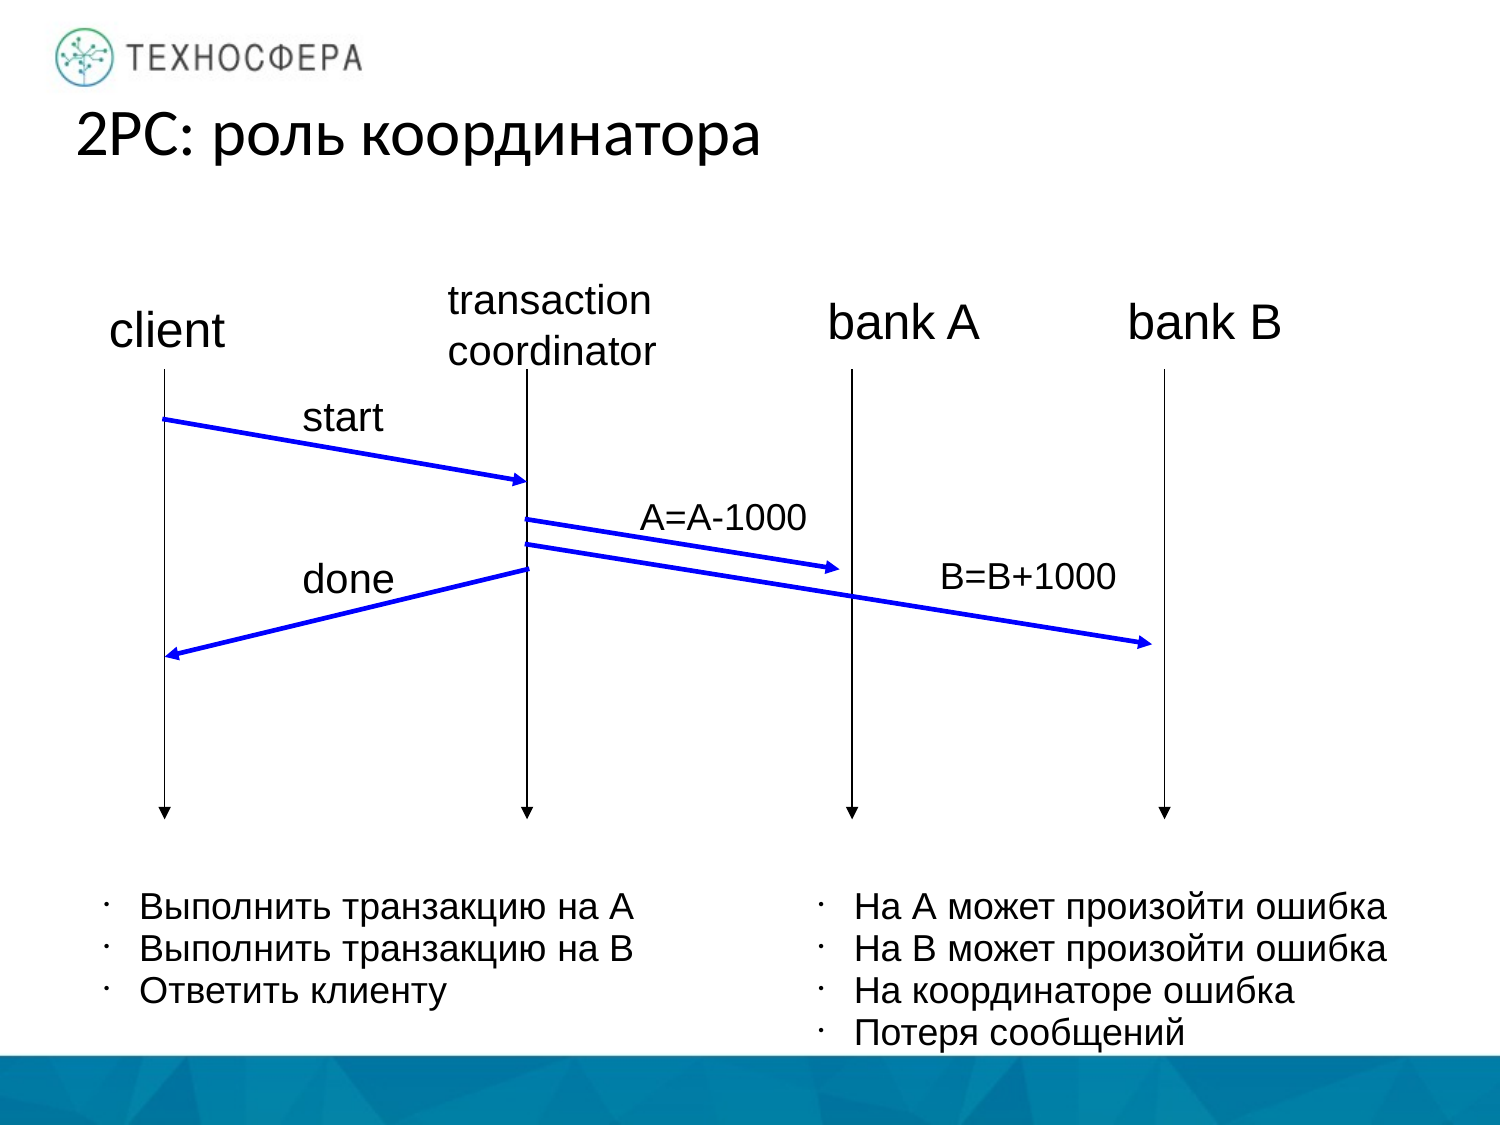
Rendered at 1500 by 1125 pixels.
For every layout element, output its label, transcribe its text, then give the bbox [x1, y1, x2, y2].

text_box bank B [1077, 281, 1298, 358]
title 2PC: роль координатора [75, 45, 1425, 233]
text_box client [58, 289, 241, 366]
text_box A=A-1000 [589, 485, 823, 547]
text_box Выполнить транзакцию на А Выполнить транзакцию на B Ответить клиенту [88, 878, 650, 1019]
text_box B=B+1000 [889, 544, 1132, 605]
text_box done [252, 544, 411, 610]
text_box transaction coordinator [397, 265, 672, 382]
picture [0, 0, 1500, 1057]
text_box start [252, 381, 399, 448]
text_box На А может произойти ошибка На B может произойти ошибка На координаторе ошибка Потеря сообщений [803, 878, 1402, 1061]
text_box bank A [777, 281, 995, 358]
